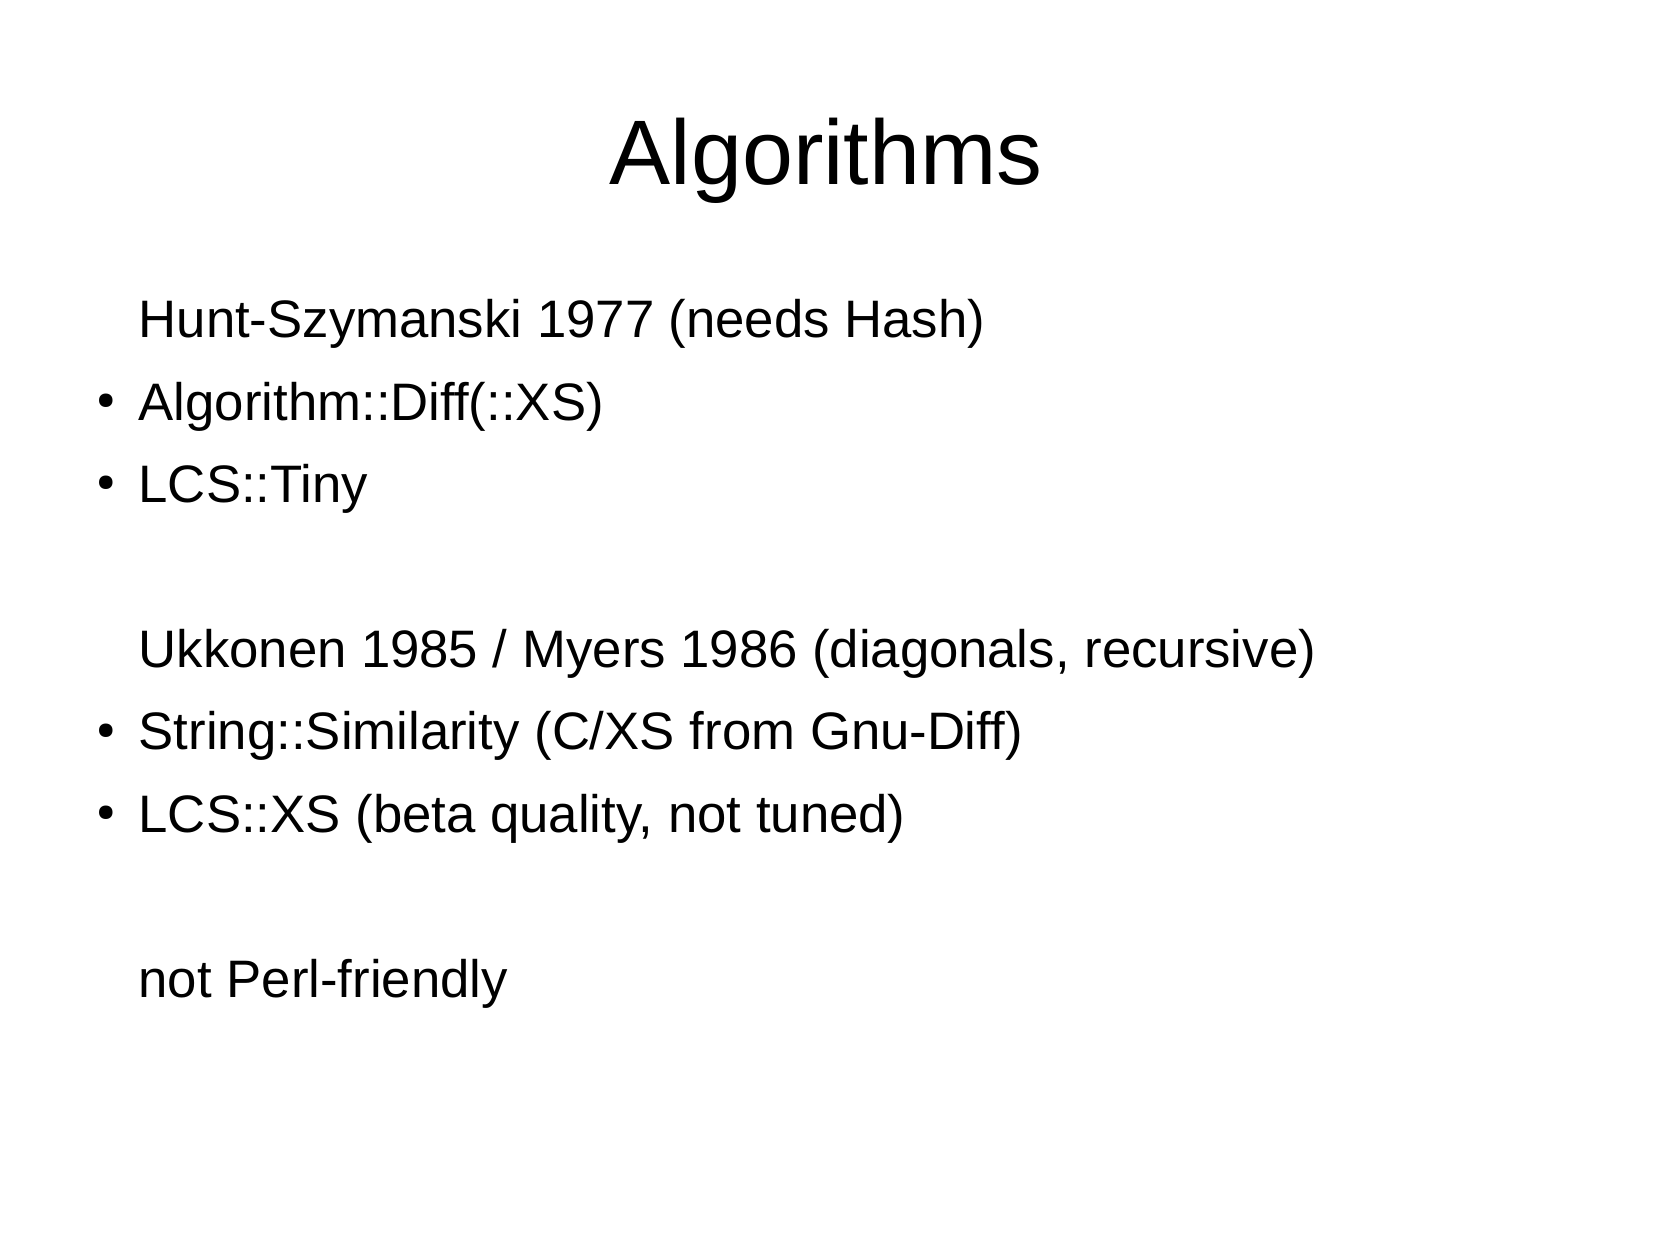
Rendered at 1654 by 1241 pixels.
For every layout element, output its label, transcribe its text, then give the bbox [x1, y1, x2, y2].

title Algorithms [82, 49, 1571, 257]
list Hunt-Szymanski 1977 (needs Hash) Algorithm::Diff(::XS) LCS::Tiny Ukkonen 1985 / Myers 1986 (diagonals, recursive) String::Similarity (C/XS from Gnu-Diff) LCS::XS (beta quality, not tuned) not Perl-friendly [82, 290, 1571, 1010]
